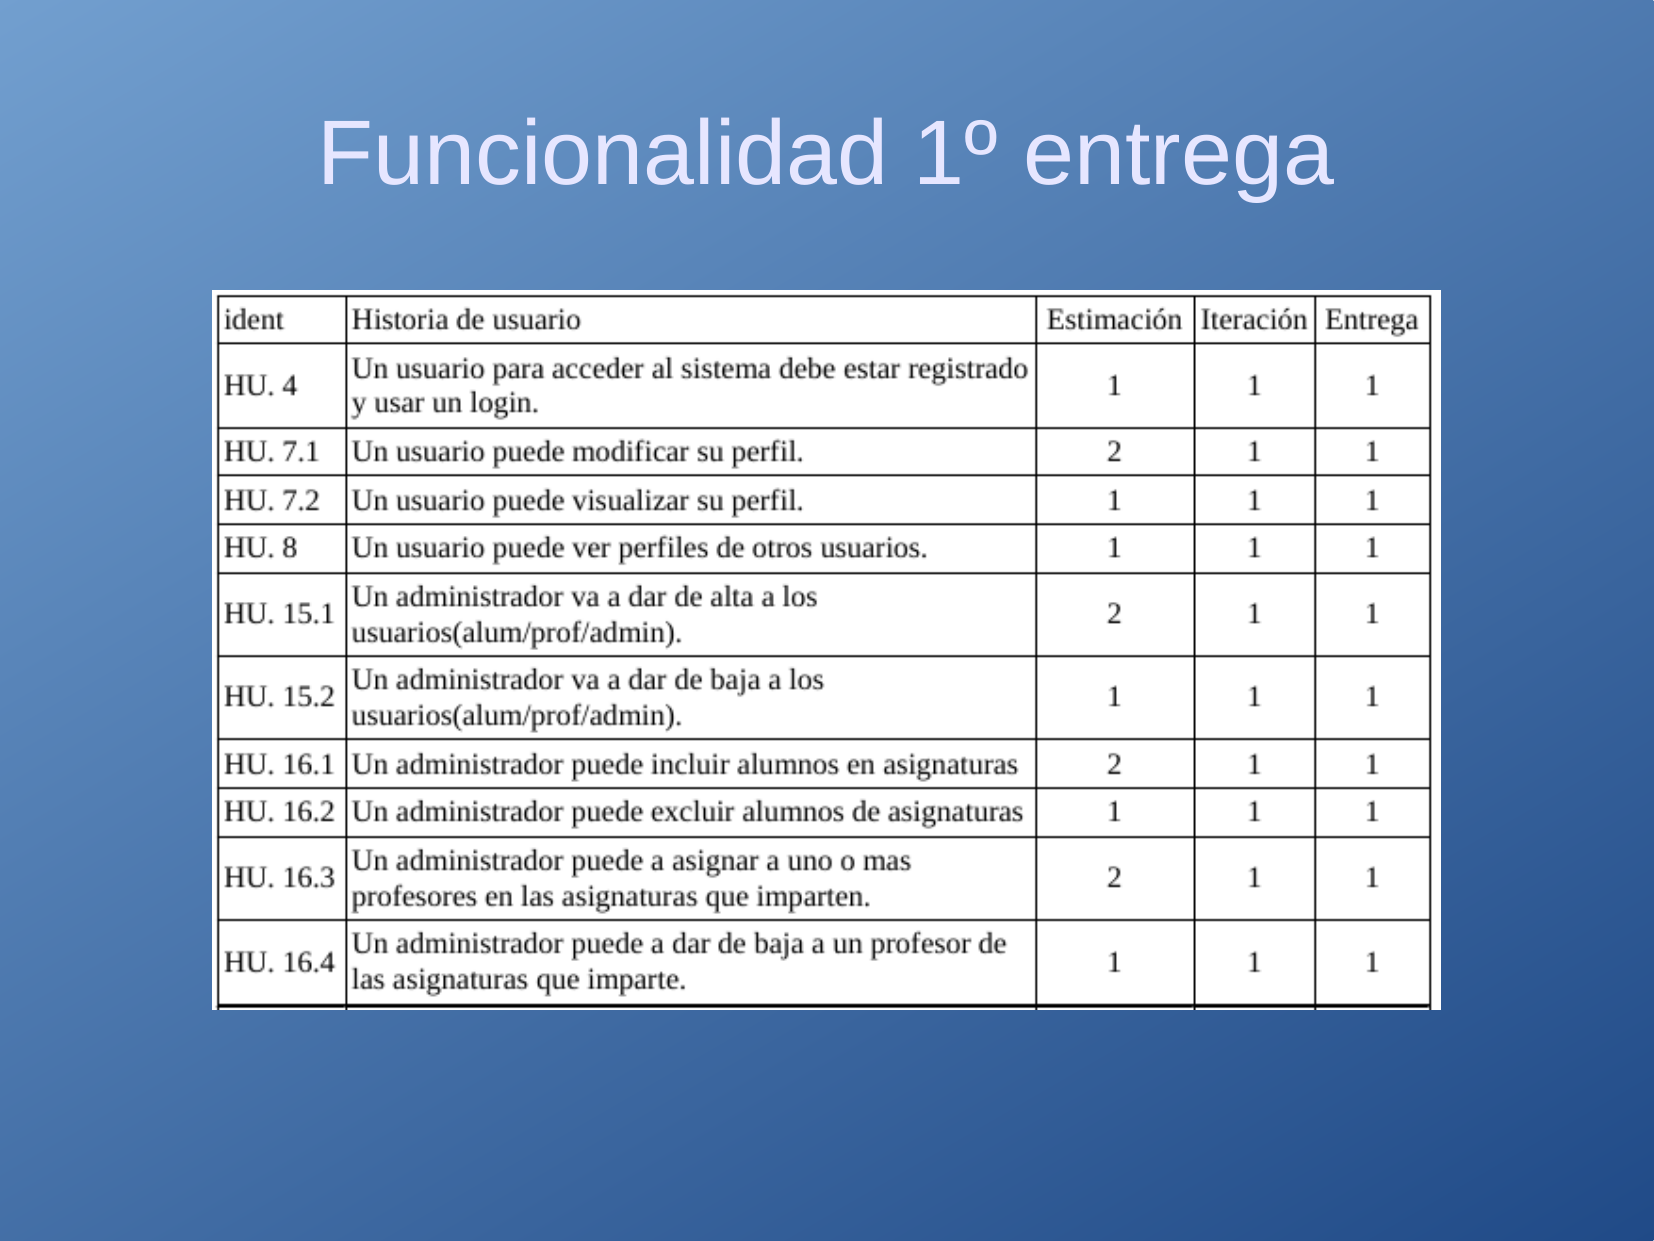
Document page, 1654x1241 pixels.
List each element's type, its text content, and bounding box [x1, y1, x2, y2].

title Funcionalidad 1º entrega [82, 49, 1571, 257]
picture [212, 290, 1441, 1010]
